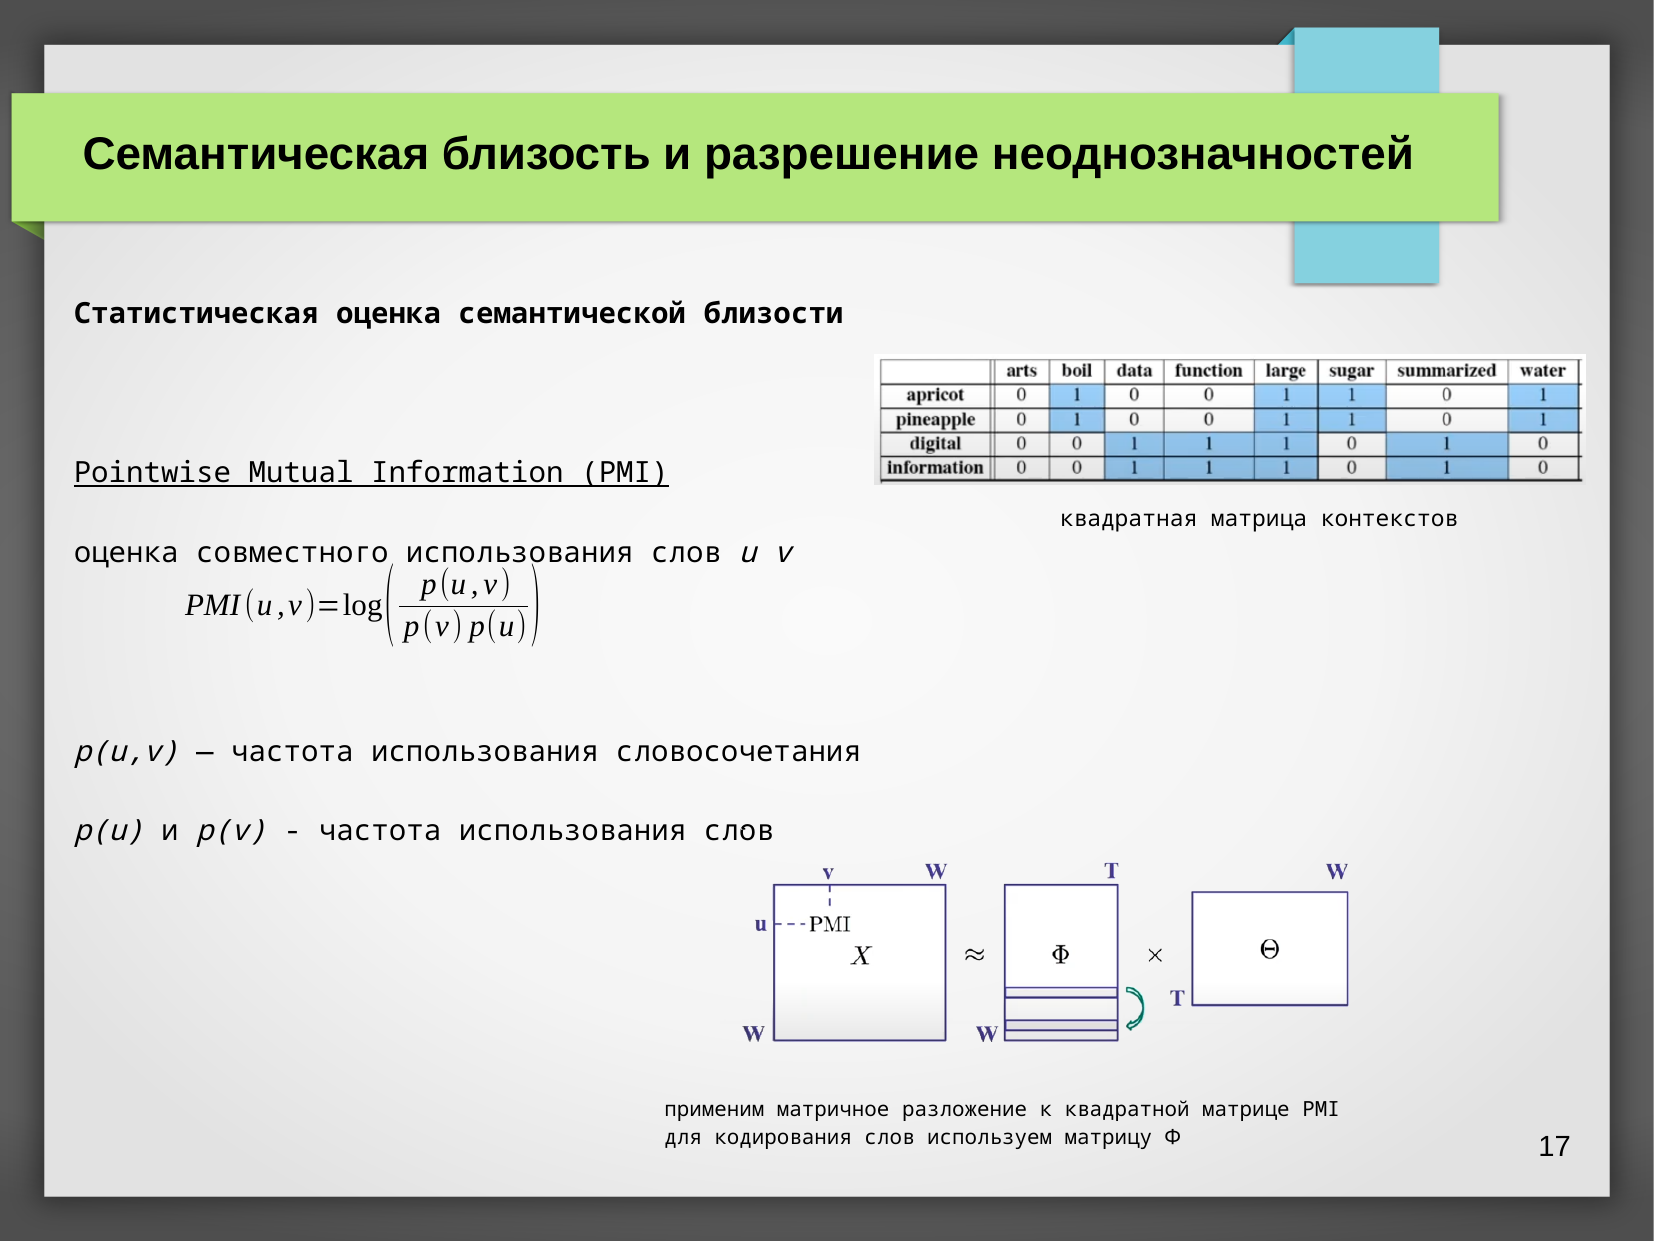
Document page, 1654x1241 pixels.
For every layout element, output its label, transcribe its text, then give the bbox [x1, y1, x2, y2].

picture [0, 0, 1654, 1241]
title Семантическая близость и разрешение неоднозначностей [82, 121, 1489, 187]
text_box Статистическая оценка семантической близости Pointwise Mutual Information (PMI) оценка совместного использования слов u v p(u,v) — частота использования словосочетания p(u) и p(v) - частота использования слов [59, 285, 1016, 780]
text_box применим матричное разложение к квадратной матрице PMI для кодирования слов используем матрицу Ф [649, 1086, 1418, 1170]
text_box квадратная матрица контекстов [1044, 494, 1527, 544]
chart [177, 561, 548, 650]
